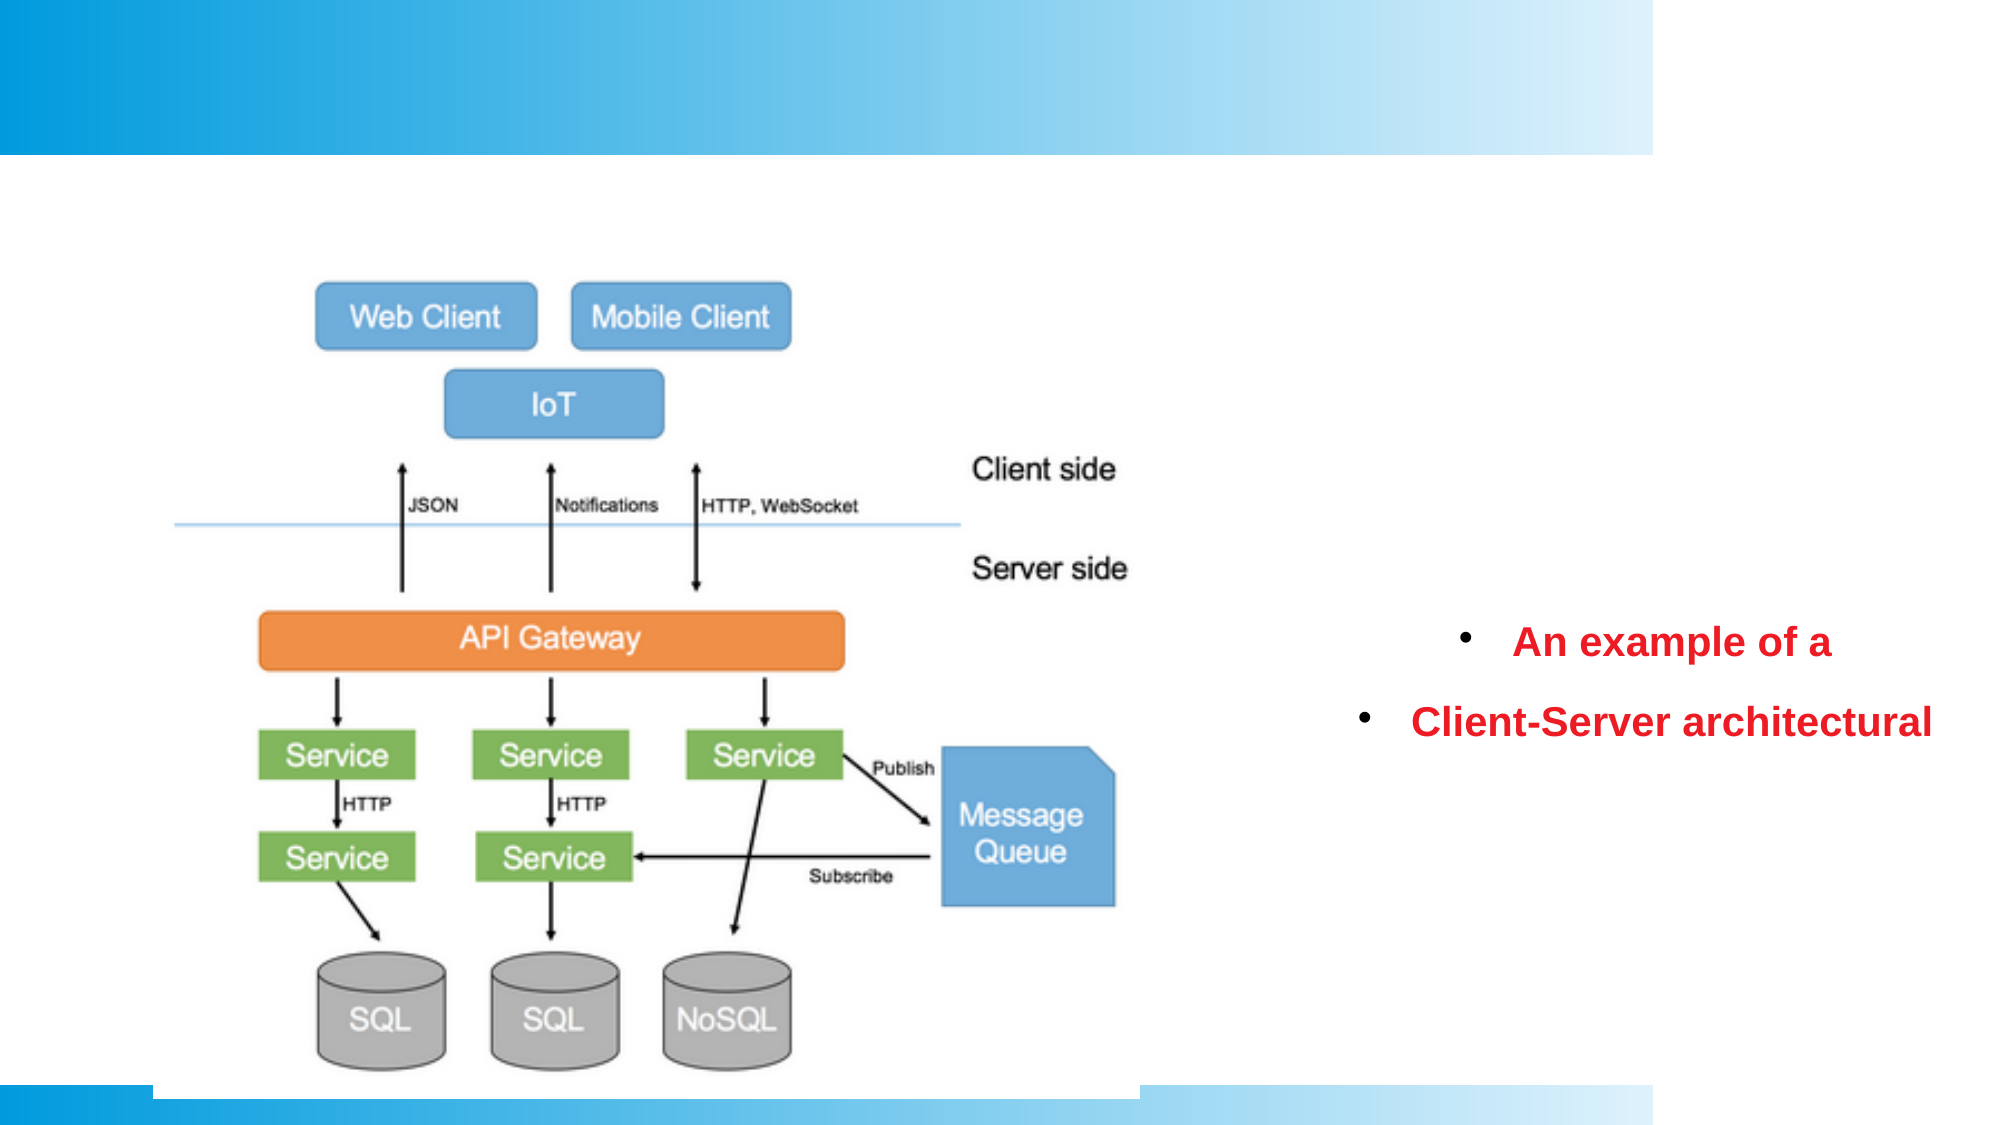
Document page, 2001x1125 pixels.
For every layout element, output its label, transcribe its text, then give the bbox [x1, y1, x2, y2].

list An example of a Client-Server architectural [1320, 615, 1965, 747]
picture [153, 263, 1140, 1099]
